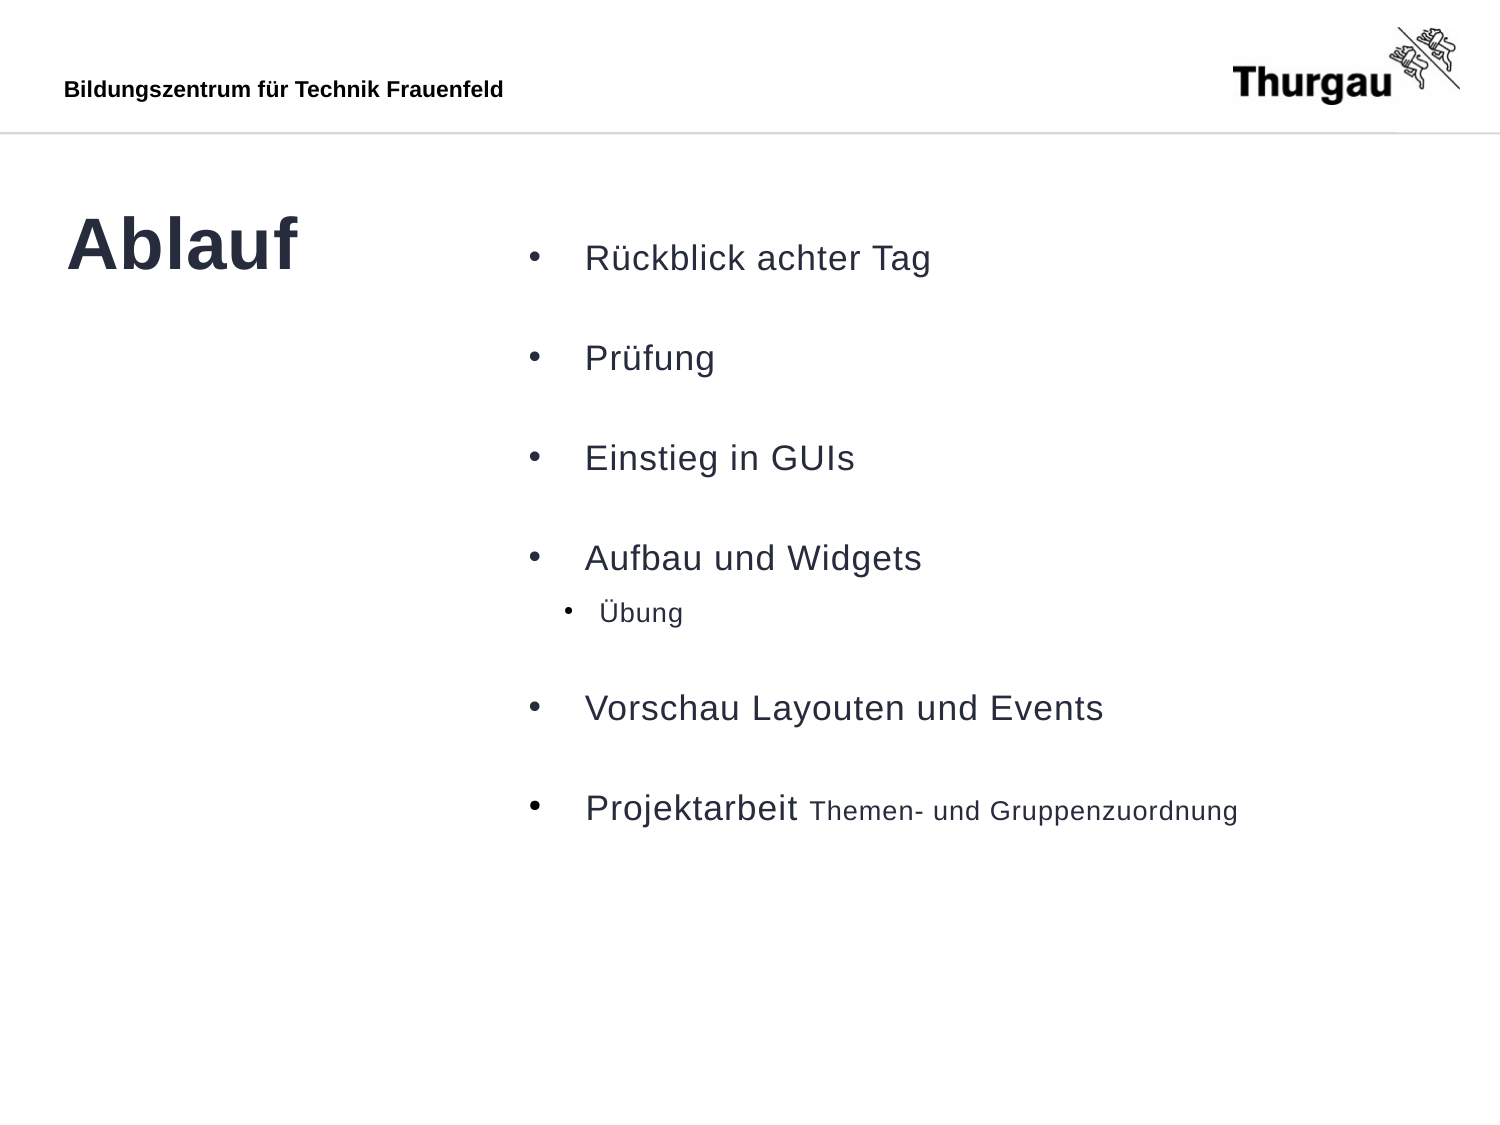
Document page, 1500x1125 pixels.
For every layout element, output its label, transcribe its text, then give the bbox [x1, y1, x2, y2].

text_box Ablauf [51, 208, 422, 587]
picture [1233, 27, 1460, 105]
text_box Bildungszentrum für Technik Frauenfeld [48, 65, 667, 115]
text_box Rückblick achter Tag Prüfung Einstieg in GUIs Aufbau und Widgets Übung Vorschau Layouten und Events Projektarbeit Themen- und Gruppenzuordnung [513, 219, 1435, 1042]
